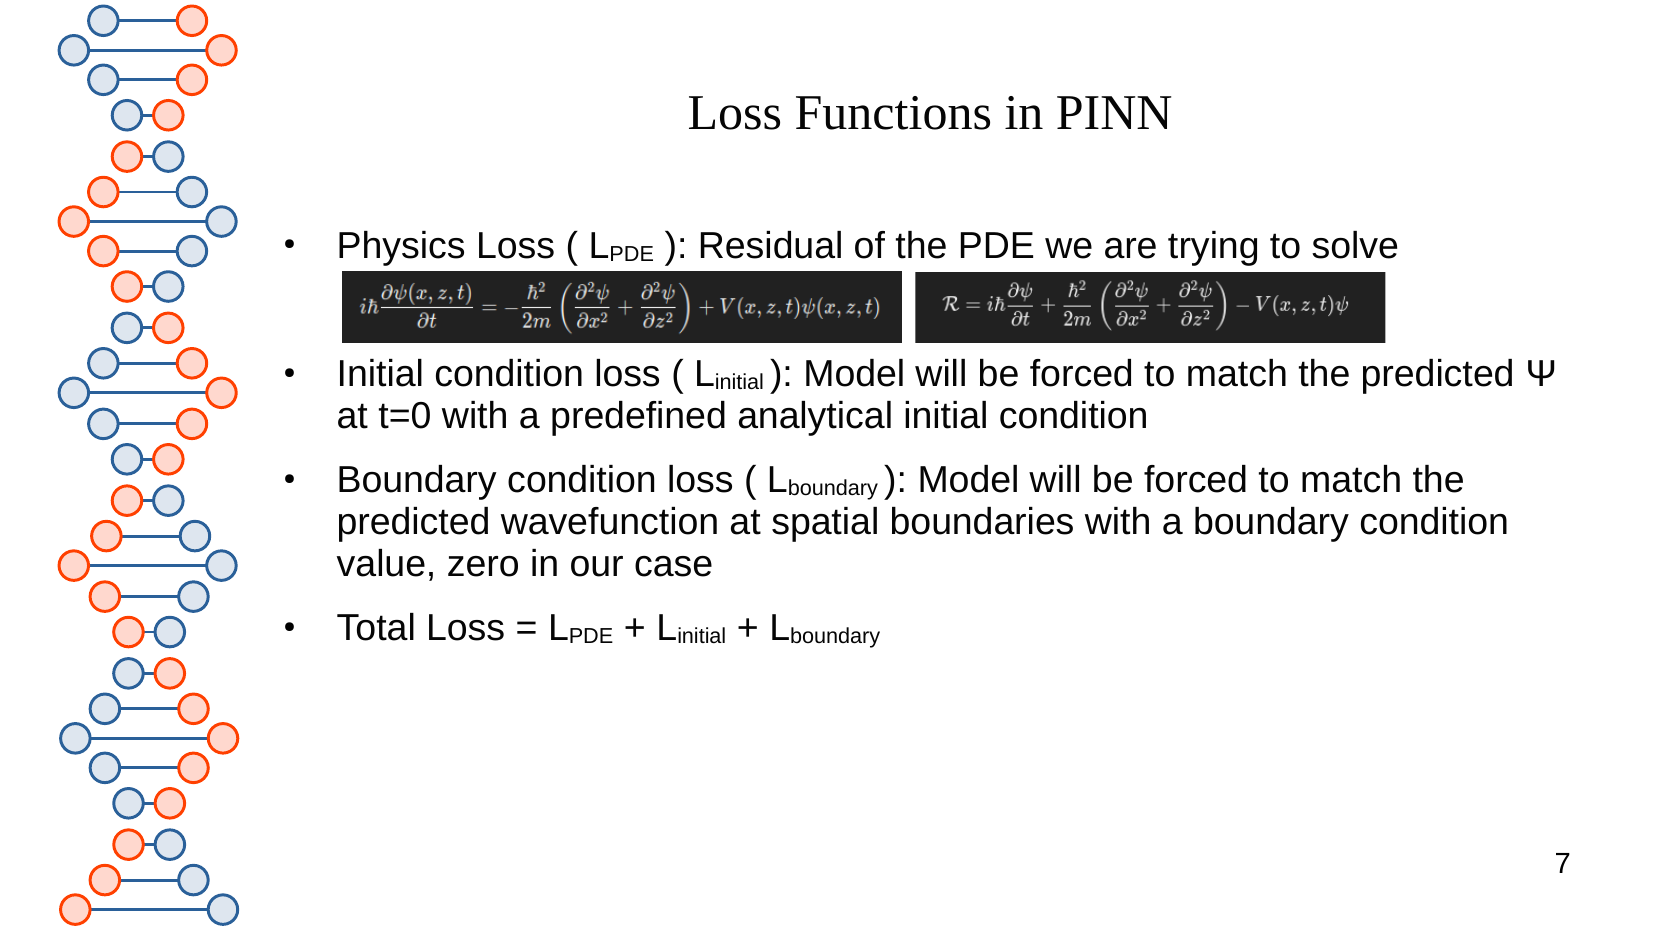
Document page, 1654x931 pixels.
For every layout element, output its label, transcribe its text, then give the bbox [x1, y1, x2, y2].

list Physics Loss ( LPDE ): Residual of the PDE we are trying to solve Initial condition loss ( Linitial ): Model will be forced to match the predicted Ψ at t=0 with a predefined analytical initial condition Boundary condition loss ( Lboundary ): Model will be forced to match the predicted wavefunction at spatial boundaries with a boundary condition value, zero in our case Total Loss = LPDE + Linitial + Lboundary [265, 224, 1595, 764]
picture [342, 271, 902, 343]
title Loss Functions in PINN [265, 35, 1595, 189]
picture [915, 272, 1386, 343]
